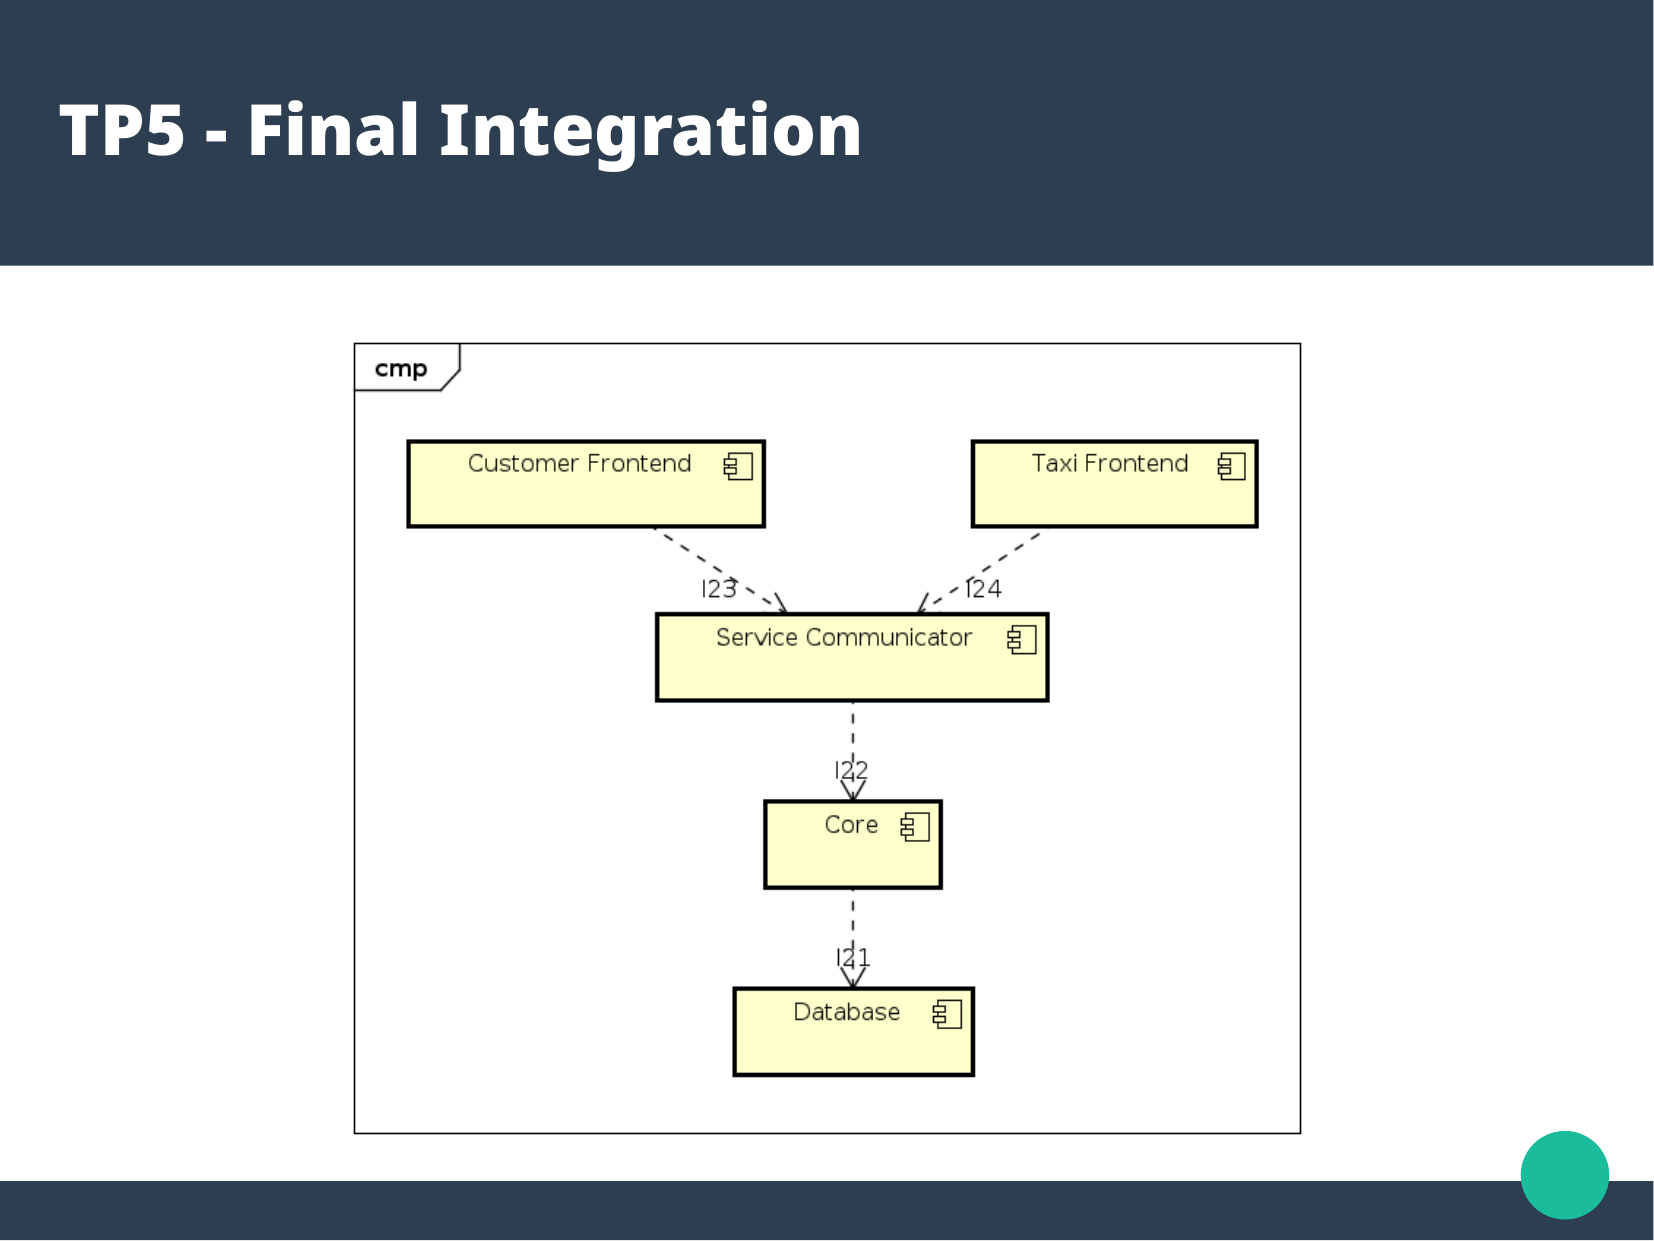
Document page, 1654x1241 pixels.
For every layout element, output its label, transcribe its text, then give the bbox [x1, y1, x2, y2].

title TP5 - Final Integration [59, 49, 1595, 207]
picture [335, 324, 1319, 1152]
